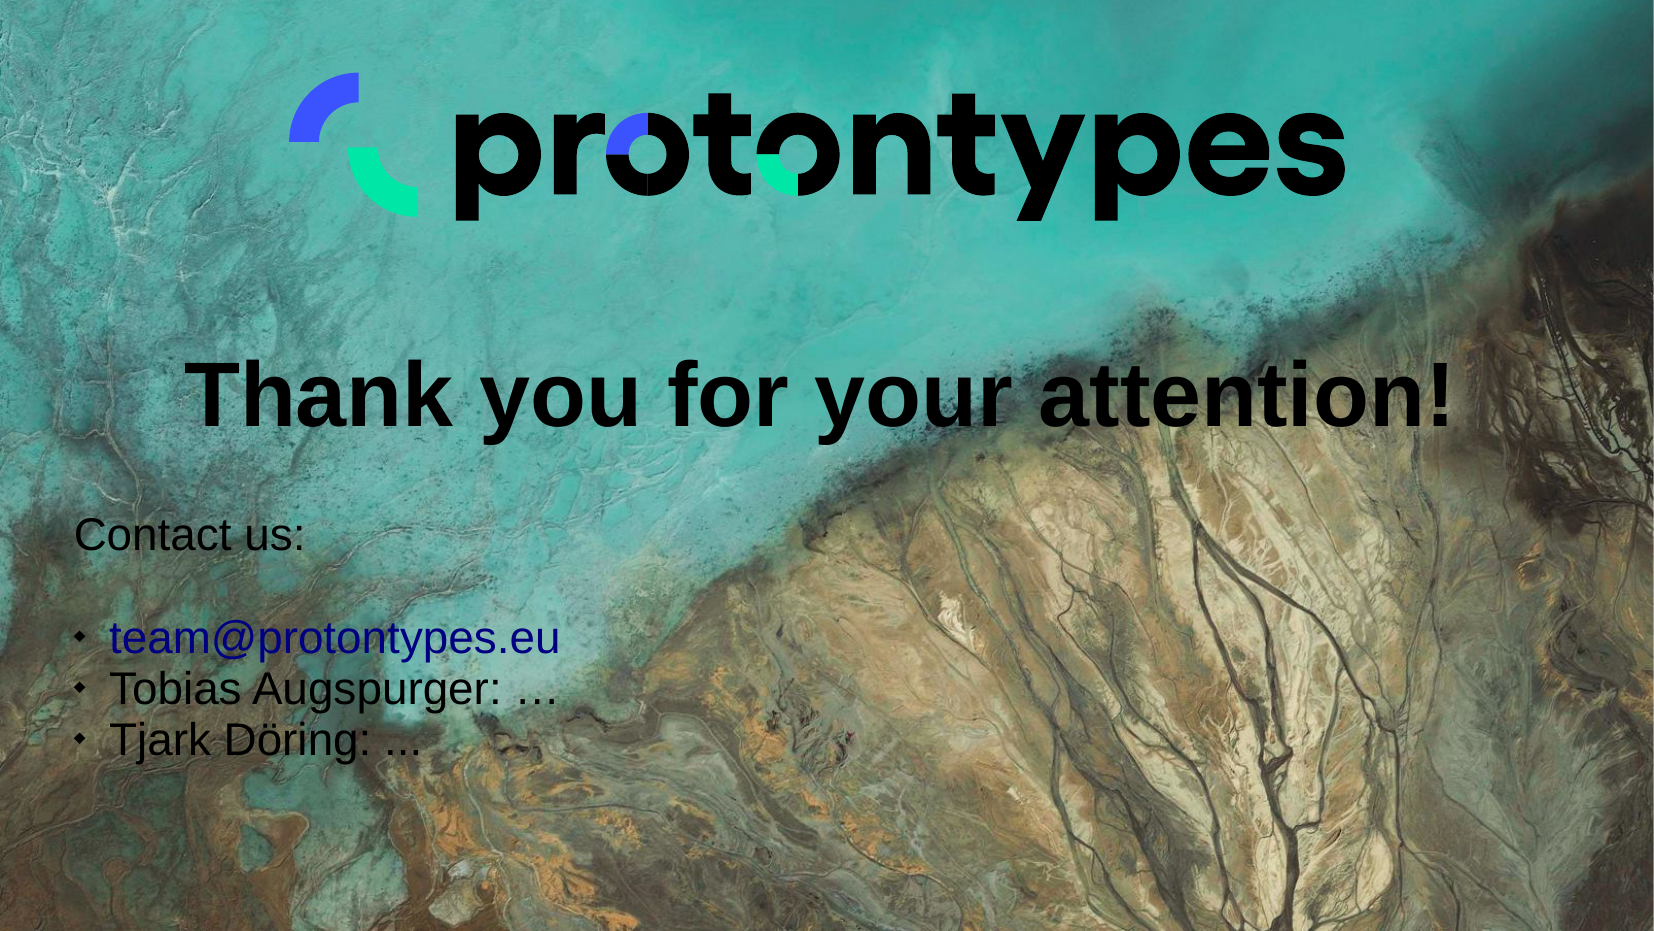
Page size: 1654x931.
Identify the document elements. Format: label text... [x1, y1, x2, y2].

picture [0, 0, 1654, 931]
title Thank you for your attention! [76, 317, 1565, 473]
text_box Contact us: team@protontypes.eu Tobias Augspurger: … Tjark Döring: ... [59, 501, 1565, 774]
